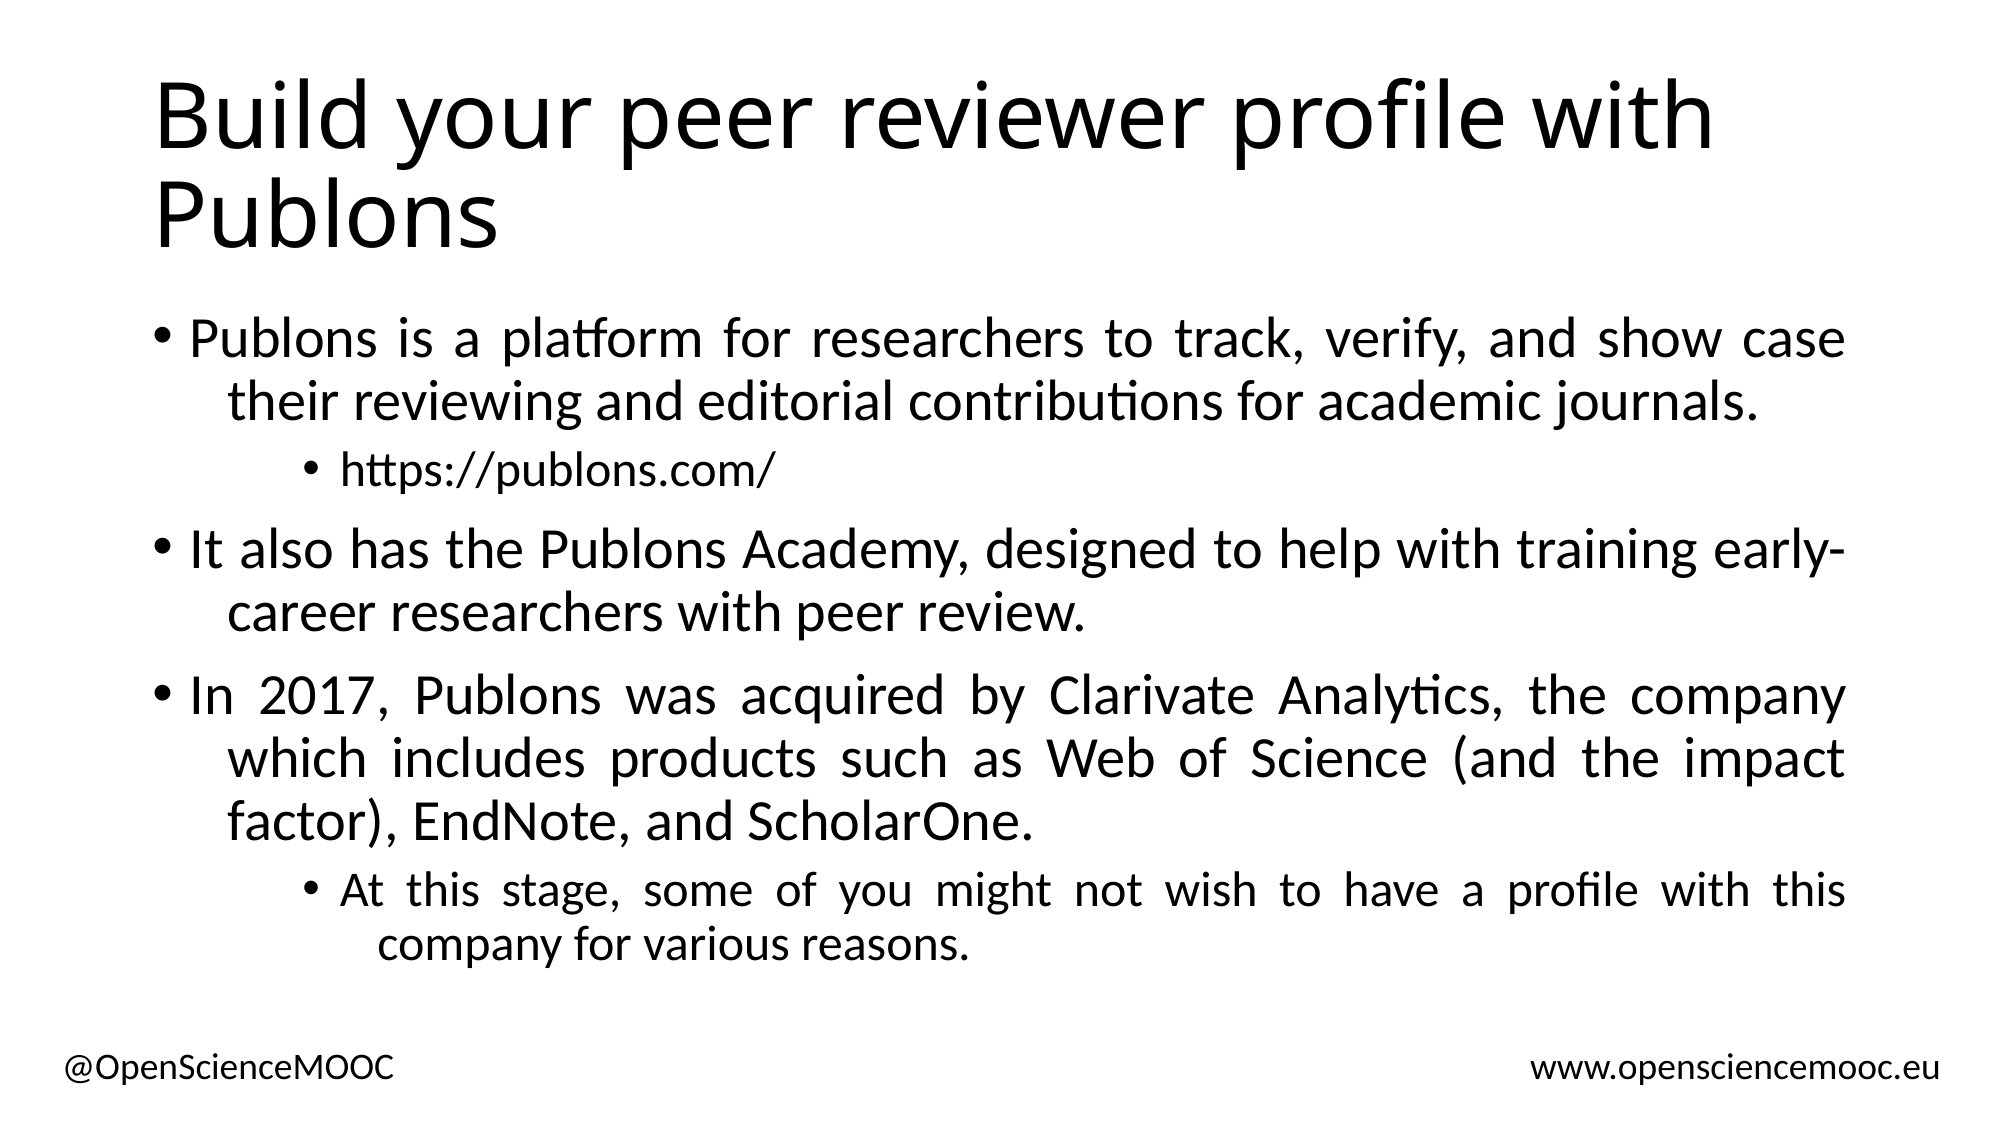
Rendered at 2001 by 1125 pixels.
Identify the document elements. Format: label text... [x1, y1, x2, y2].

title Build your peer reviewer profile with Publons [137, 59, 1863, 278]
text_box @OpenScienceMOOC [47, 1035, 410, 1095]
list Publons is a platform for researchers to track, verify, and show case their reviewing and editorial contributions for academic journals. https://publons.com/ It also has the Publons Academy, designed to help with training early-career researchers with peer review. In 2017, Publons was acquired by Clarivate Analytics, the company which includes products such as Web of Science (and the impact factor), EndNote, and ScholarOne. At this stage, some of you might not wish to have a profile with this company for various reasons. [137, 299, 1863, 1014]
text_box www.opensciencemooc.eu [1515, 1035, 1956, 1095]
